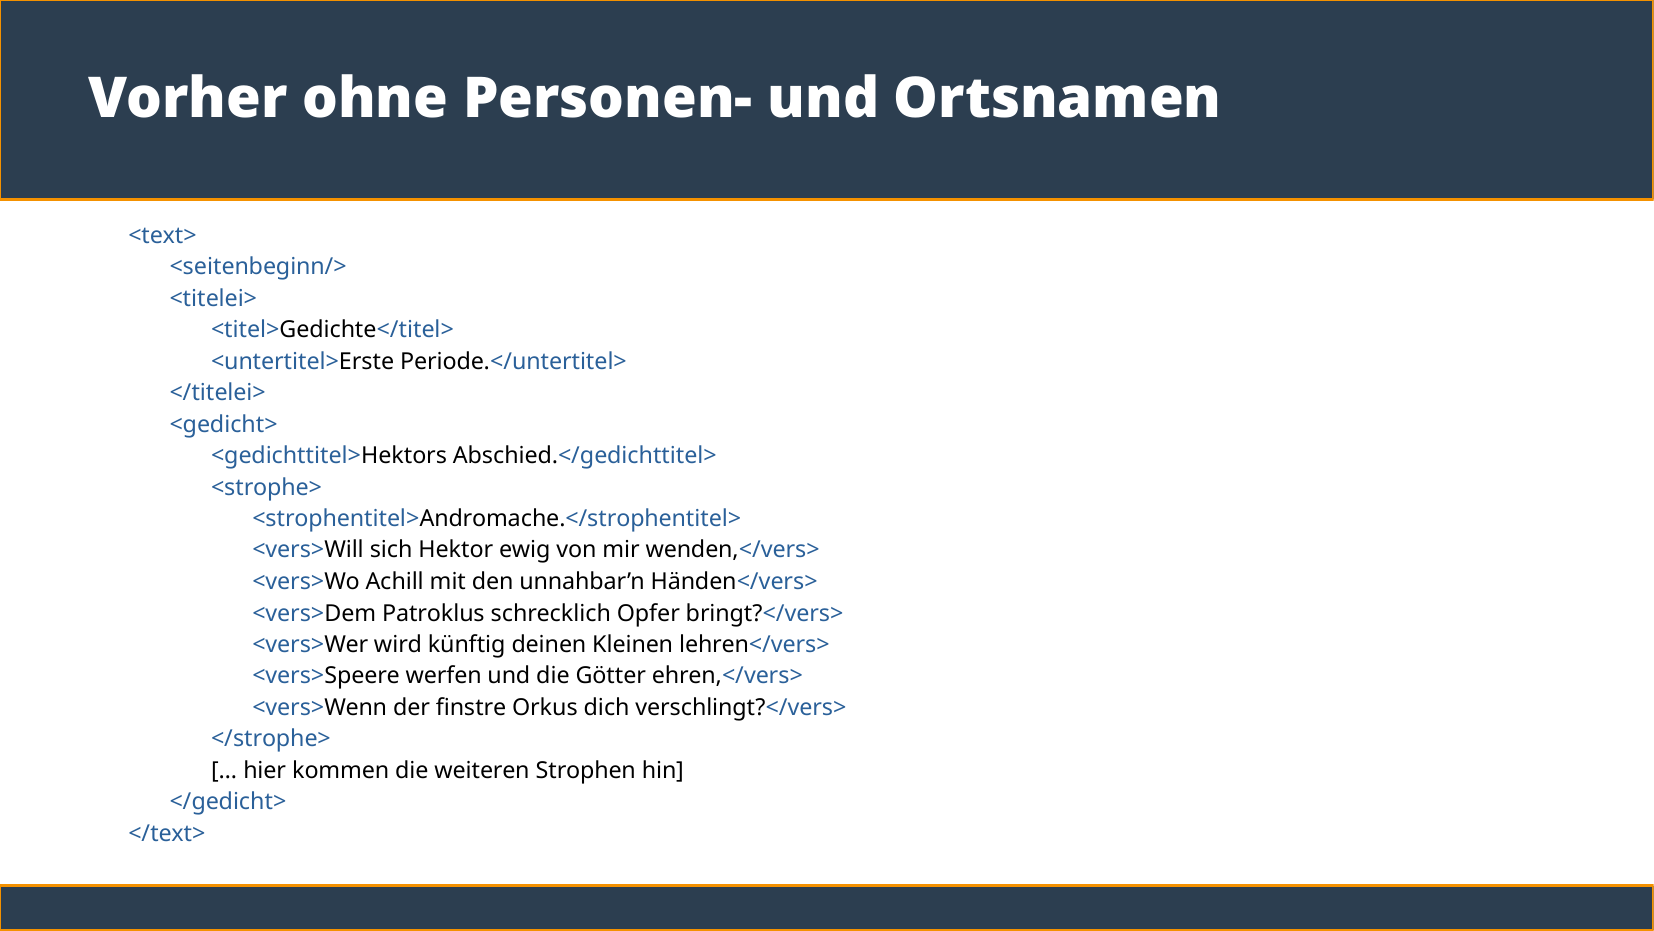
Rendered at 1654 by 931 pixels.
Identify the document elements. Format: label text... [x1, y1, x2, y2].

list <text> <seitenbeginn/> <titelei> <titel>Gedichte</titel> <untertitel>Erste Periode.</untertitel> </titelei> <gedicht> <gedichttitel>Hektors Abschied.</gedichttitel> <strophe> <strophentitel>Andromache.</strophentitel> <vers>Will sich Hektor ewig von mir wenden,</vers> <vers>Wo Achill mit den unnahbar’n Händen</vers> <vers>Dem Patroklus schrecklich Opfer bringt?</vers> <vers>Wer wird künftig deinen Kleinen lehren</vers> <vers>Speere werfen und die Götter ehren,</vers> <vers>Wenn der finstre Orkus dich verschlingt?</vers> </strophe> [… hier kommen die weiteren Strophen hin] </gedicht> </text> [88, 218, 1565, 869]
title Vorher ohne Personen- und Ortsnamen [88, 14, 1565, 178]
